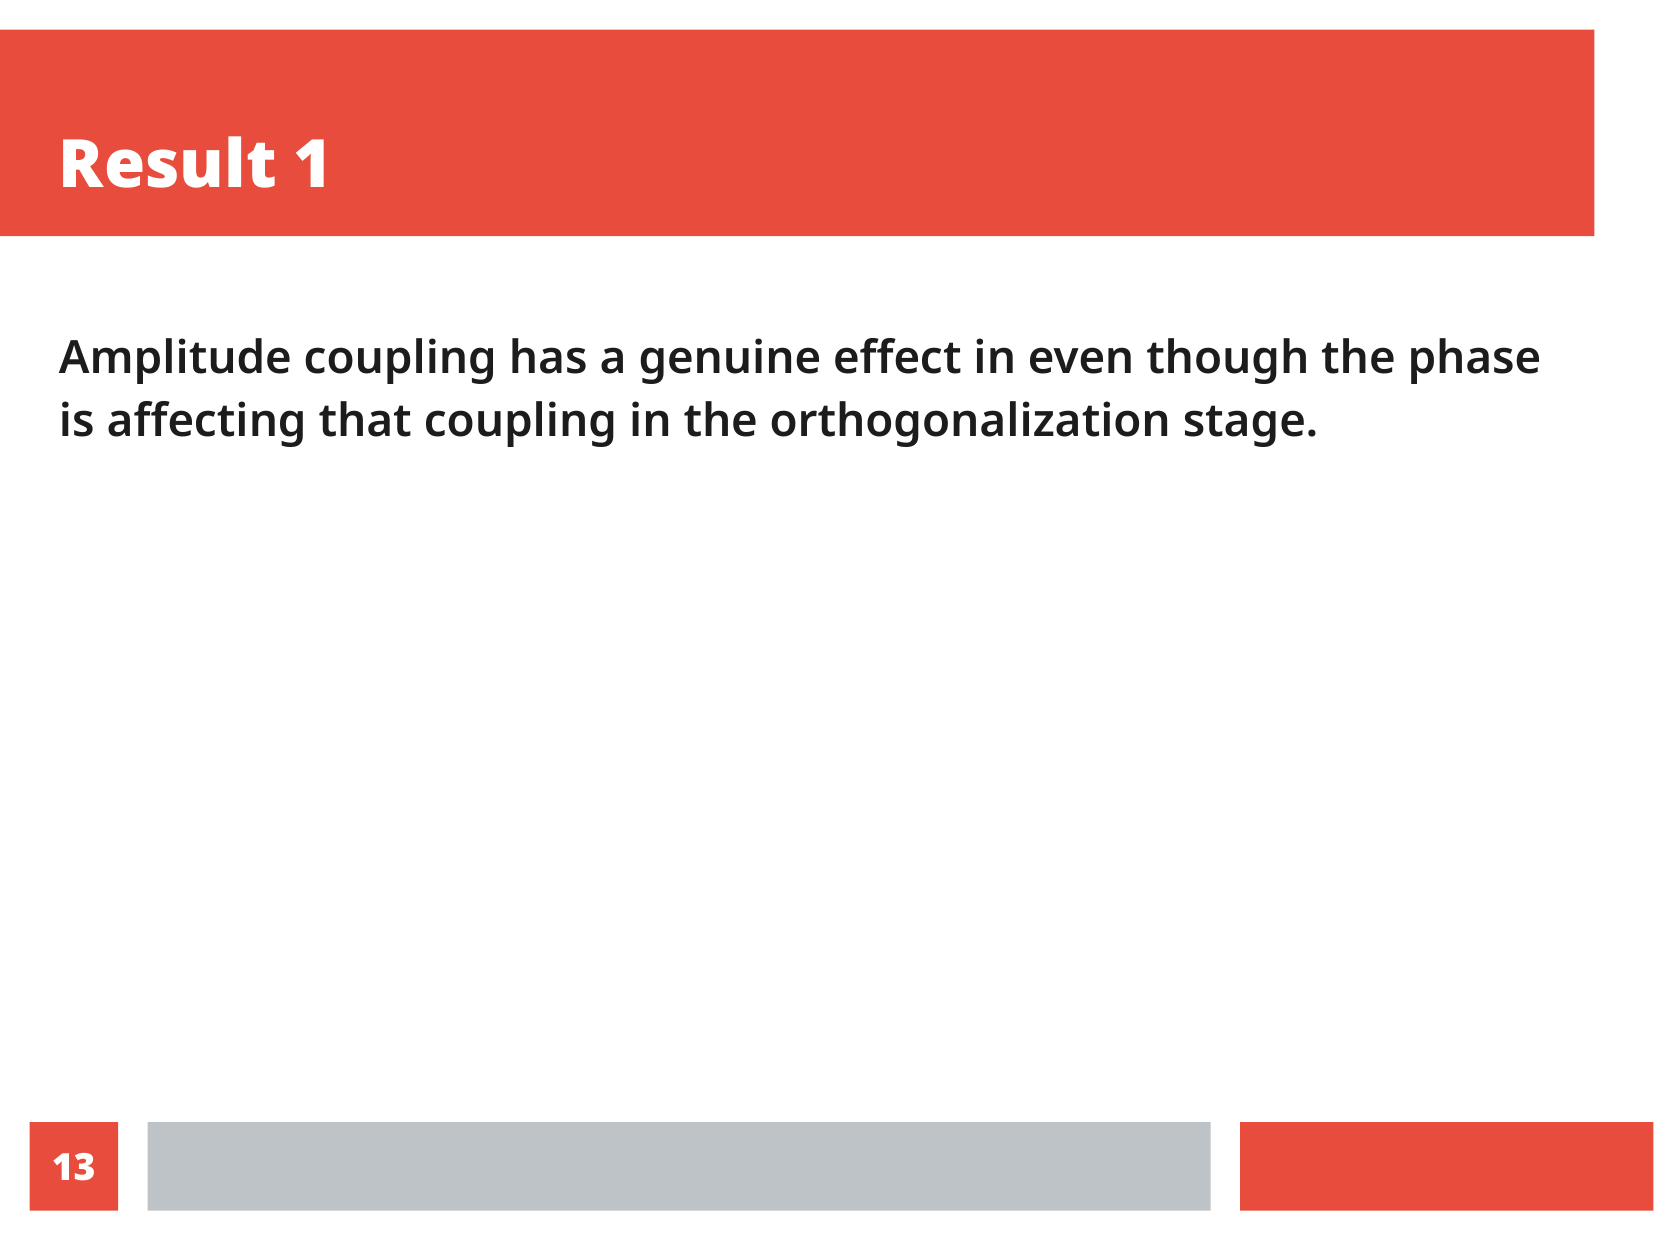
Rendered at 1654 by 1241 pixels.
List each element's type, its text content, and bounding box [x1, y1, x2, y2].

title Result 1 [59, 59, 1595, 207]
list Amplitude coupling has a genuine effect in even though the phase is affecting that coupling in the orthogonalization stage. [59, 324, 1565, 1093]
